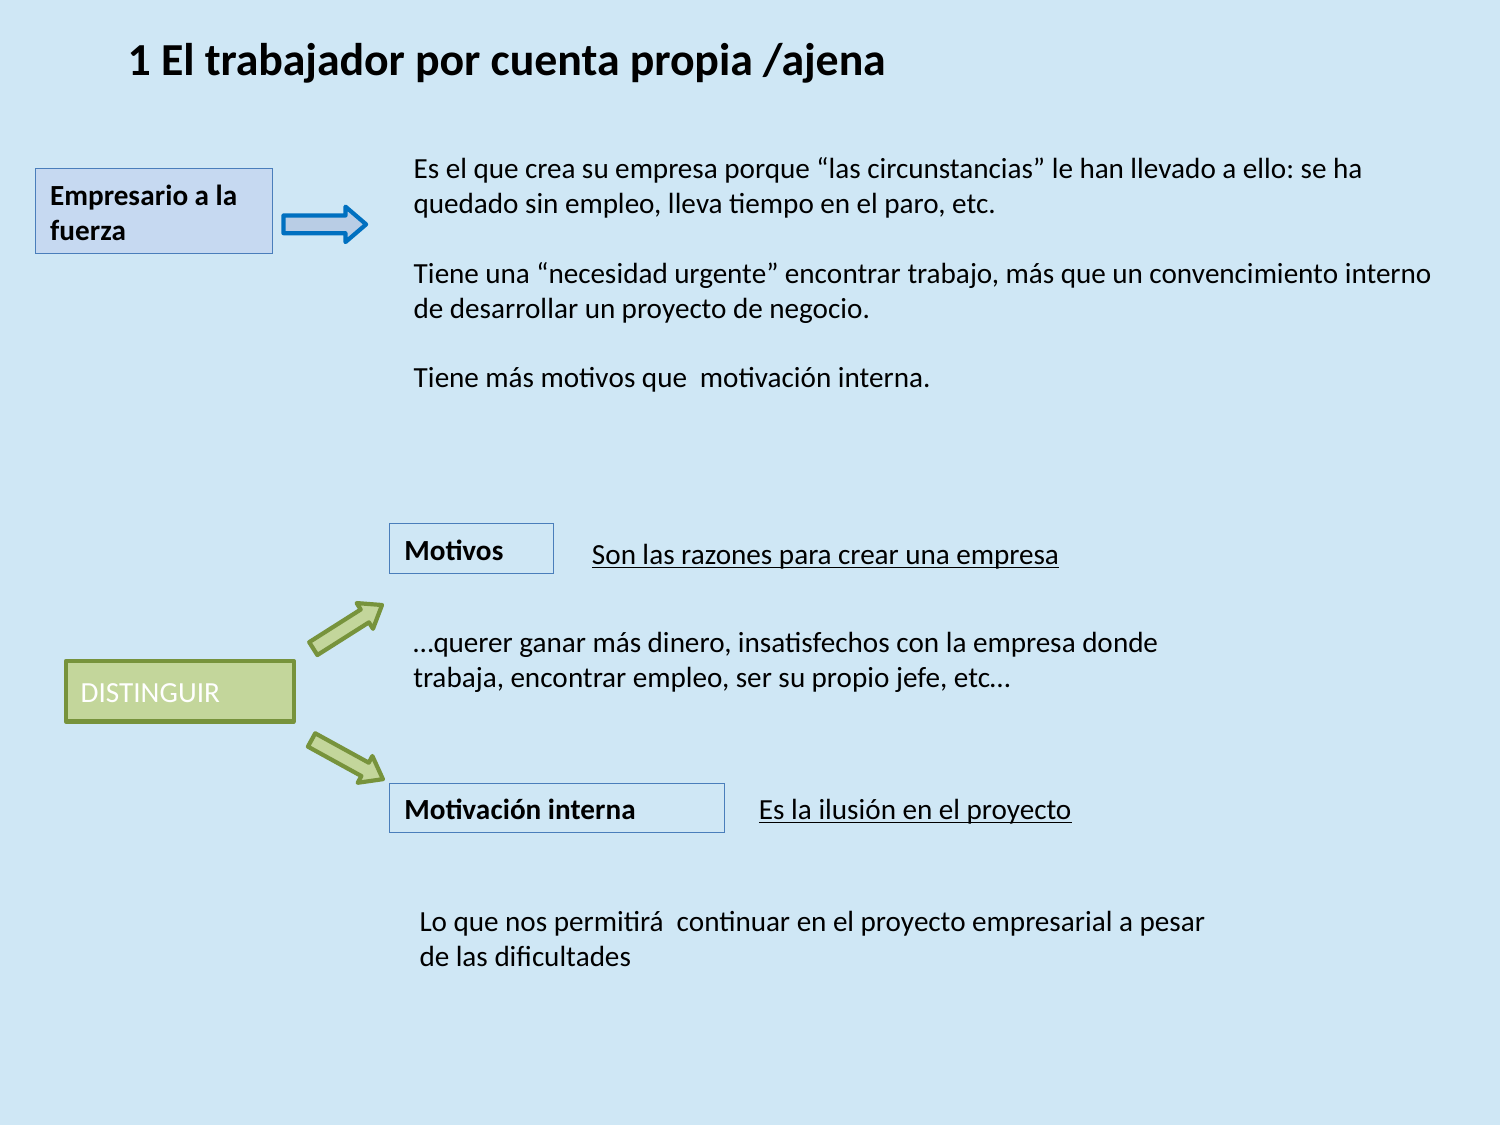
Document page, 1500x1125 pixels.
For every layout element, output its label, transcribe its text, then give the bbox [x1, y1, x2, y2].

text_box [307, 733, 383, 783]
text_box Motivos [389, 523, 554, 574]
text_box 1 El trabajador por cuenta propia /ajena [28, 0, 1379, 114]
text_box [283, 206, 367, 243]
text_box Es la ilusión en el proyecto [744, 783, 1333, 833]
text_box Motivación interna [389, 783, 725, 833]
text_box [309, 603, 383, 656]
text_box Lo que nos permitirá continuar en el proyecto empresarial a pesar de las dificultades [404, 895, 1253, 980]
text_box Es el que crea su empresa porque “las circunstancias” le han llevado a ello: se ha quedado sin empleo, lleva tiempo en el paro, etc. Tiene una “necesidad urgente” encontrar trabajo, más que un convencimiento interno de desarrollar un proyecto de negocio. Tiene más motivos que motivación interna. [398, 141, 1465, 402]
text_box Empresario a la fuerza [35, 168, 273, 254]
text_box Son las razones para crear una empresa [568, 519, 1241, 580]
text_box DISTINGUIR [65, 661, 294, 722]
text_box …querer ganar más dinero, insatisfechos con la empresa donde trabaja, encontrar empleo, ser su propio jefe, etc… [398, 615, 1247, 701]
